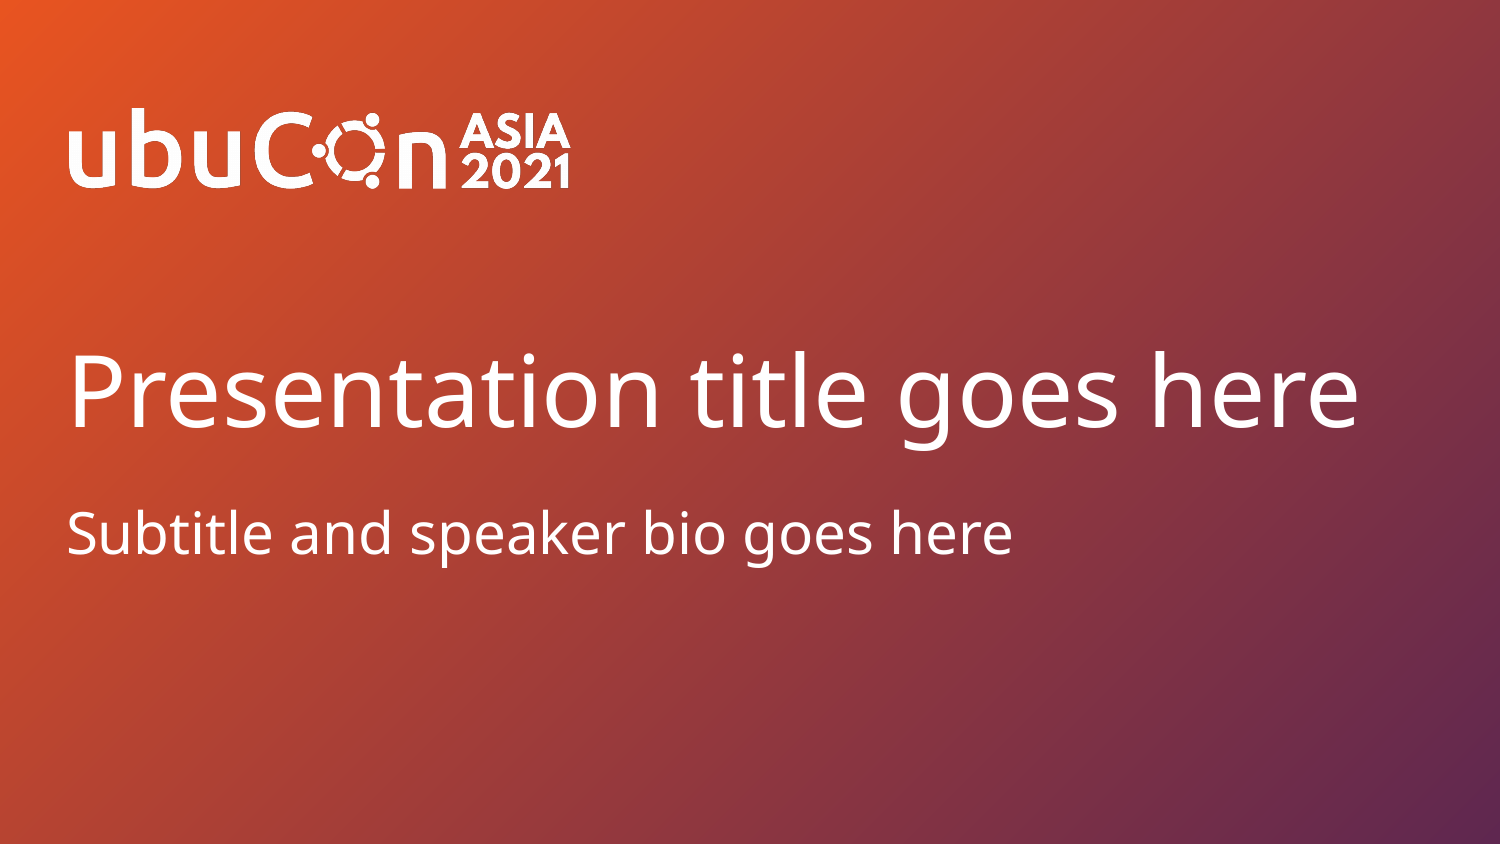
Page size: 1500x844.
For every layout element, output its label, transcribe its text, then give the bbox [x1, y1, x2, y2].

subtitle Subtitle and speaker bio goes here [51, 477, 1449, 608]
picture [51, 108, 593, 195]
title Presentation title goes here [51, 200, 1449, 472]
